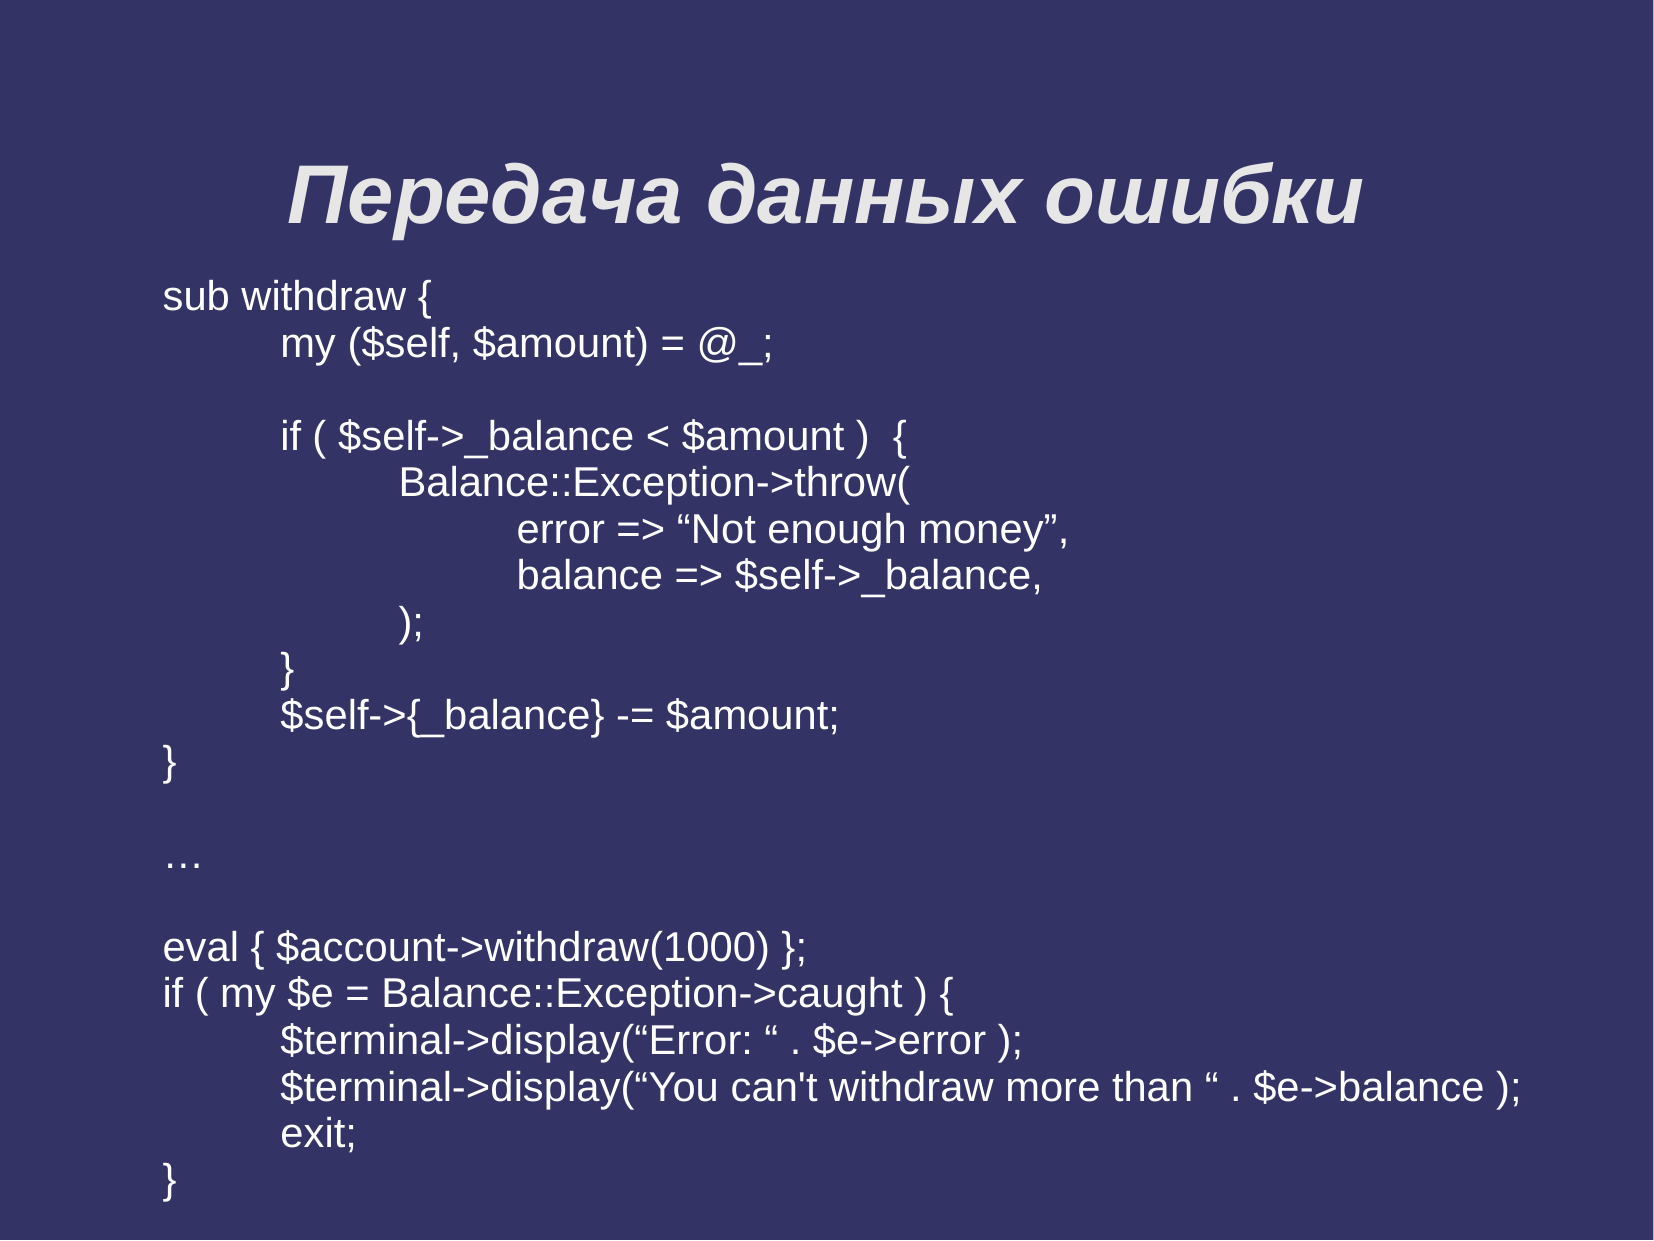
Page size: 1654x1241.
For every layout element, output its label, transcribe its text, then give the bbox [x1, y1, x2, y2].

text_box sub withdraw { my ($self, $amount) = @_; if ( $self->_balance < $amount ) { Balance::Exception->throw( error => “Not enough money”, balance => $self->_balance, ); } $self->{_balance} -= $amount; } … eval { $account->withdraw(1000) }; if ( my $e = Balance::Exception->caught ) { $terminal->display(“Error: “ . $e->error ); $terminal->display(“You can't withdraw more than “ . $e->balance ); exit; } [147, 265, 1595, 1217]
title Передача данных ошибки [118, 90, 1536, 298]
